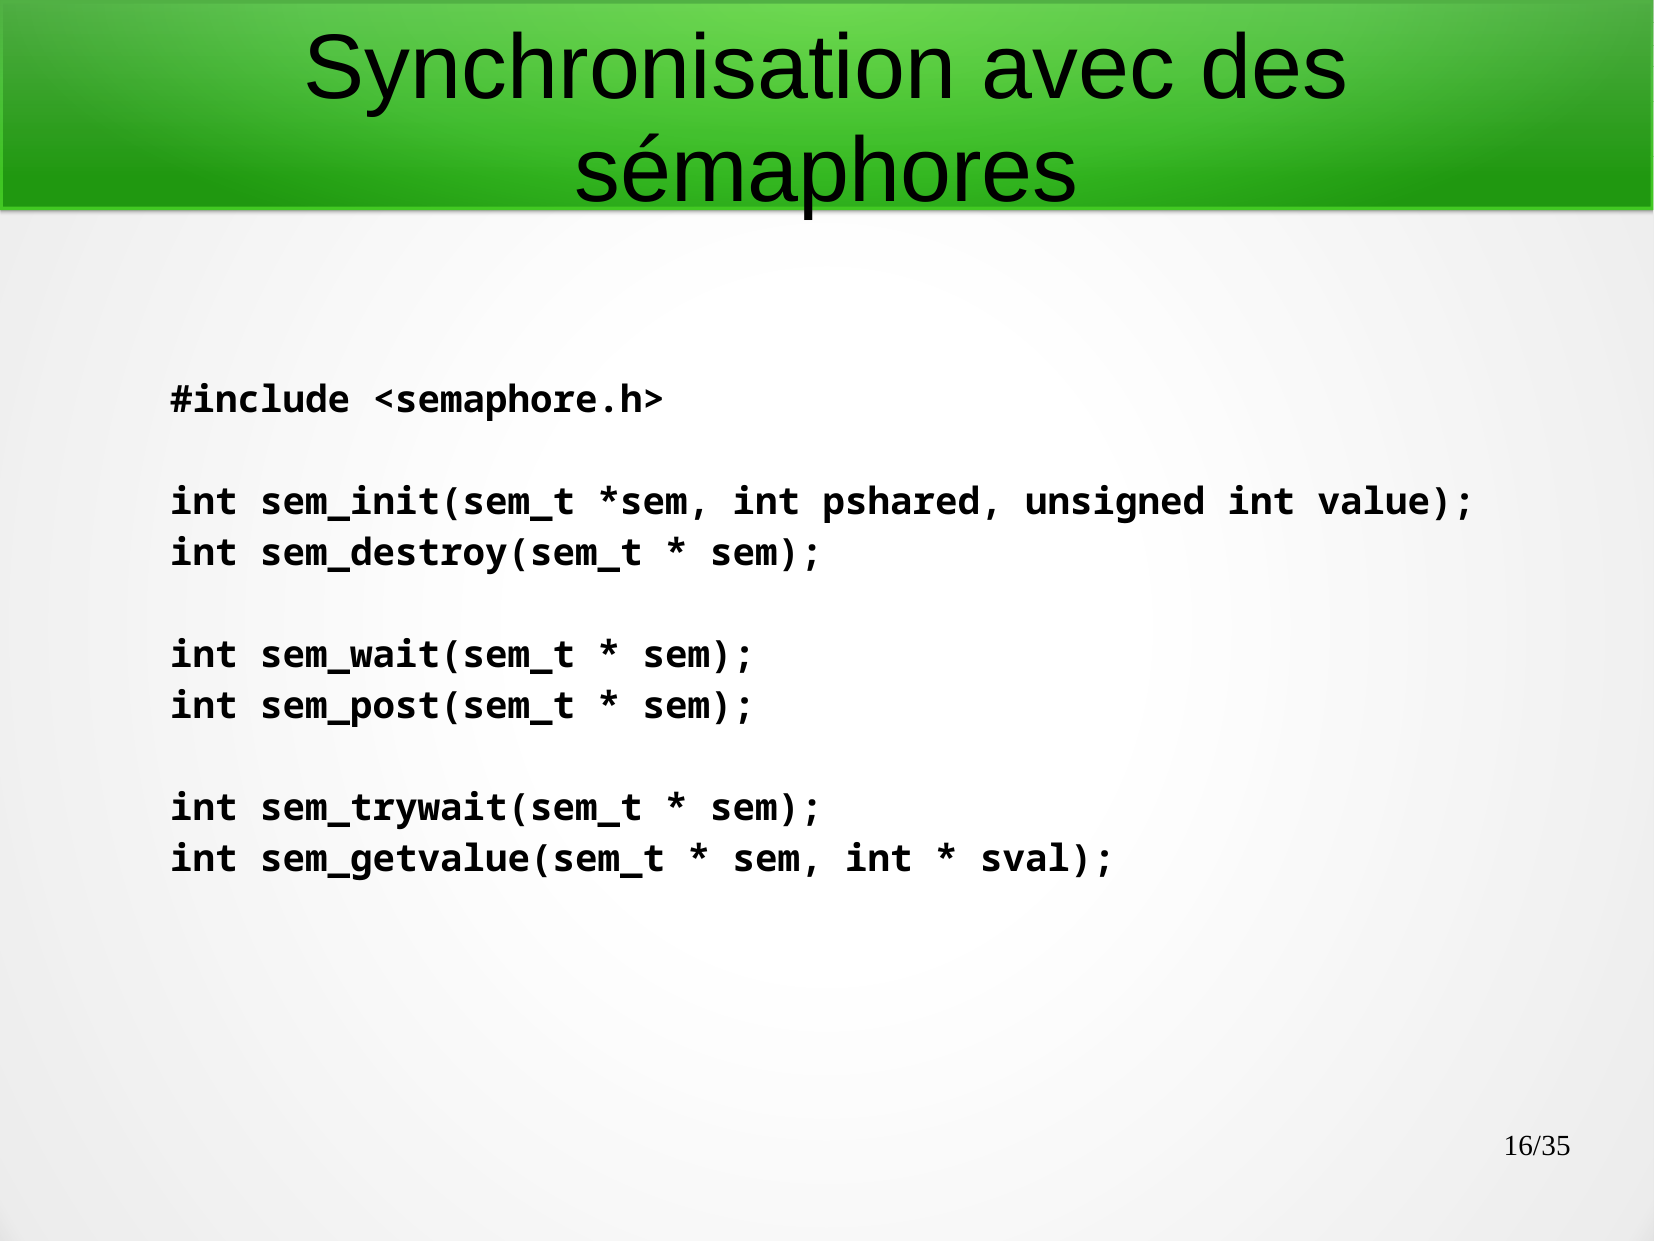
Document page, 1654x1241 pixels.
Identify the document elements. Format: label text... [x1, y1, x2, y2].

title Synchronisation avec des sémaphores [82, 15, 1571, 221]
text_box #include <semaphore.h> int sem_init(sem_t *sem, int pshared, unsigned int value); int sem_destroy(sem_t * sem); int sem_wait(sem_t * sem); int sem_post(sem_t * sem); int sem_trywait(sem_t * sem); int sem_getvalue(sem_t * sem, int * sval); [170, 372, 1620, 821]
